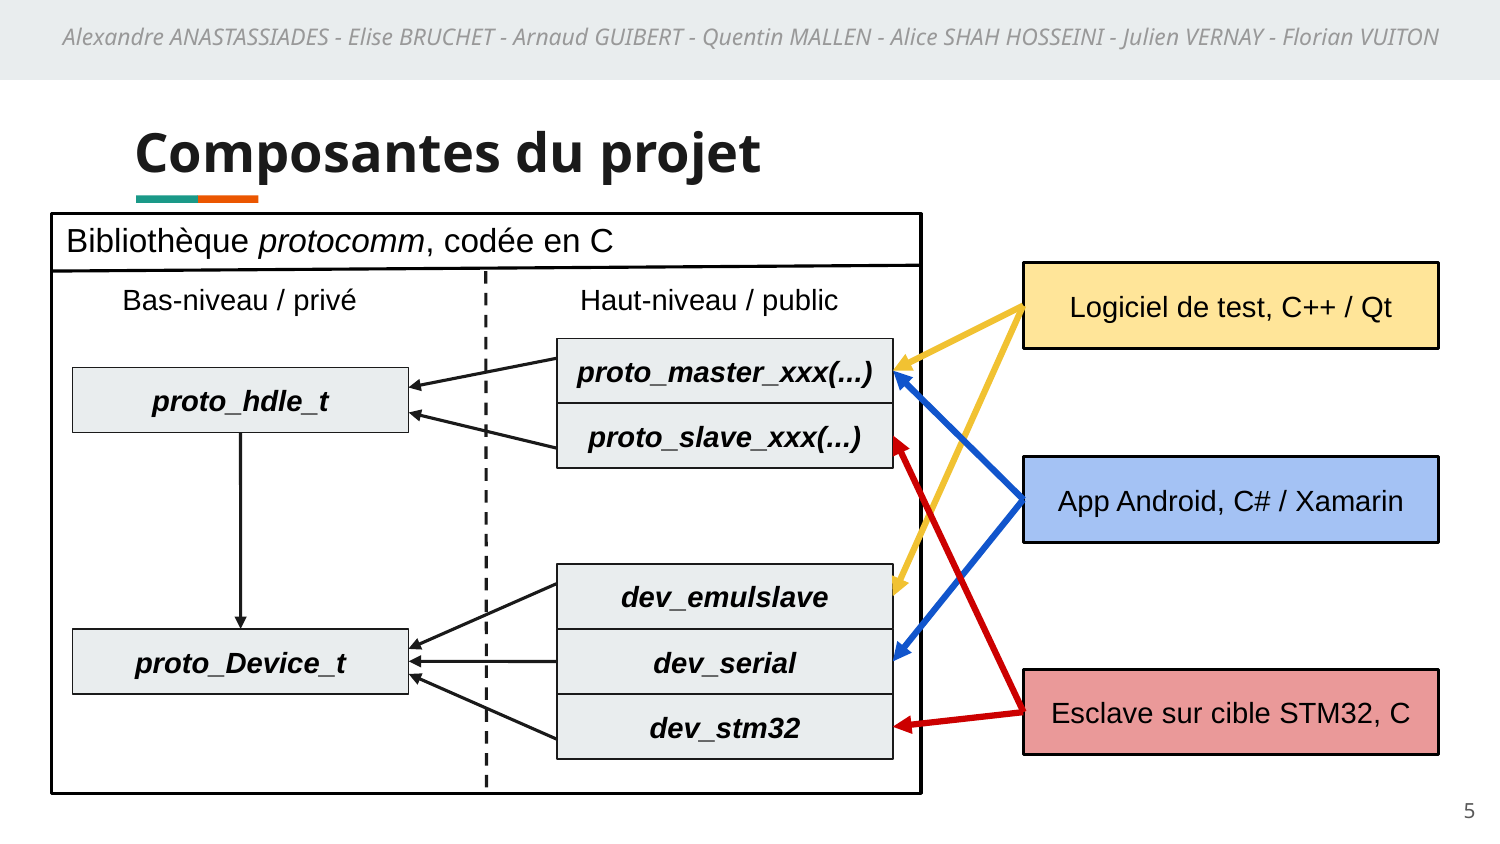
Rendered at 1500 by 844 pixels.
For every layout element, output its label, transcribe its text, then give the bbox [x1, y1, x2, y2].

text_box Logiciel de test, C++ / Qt [1023, 262, 1439, 349]
text_box Bas-niveau / privé [107, 266, 374, 320]
text_box proto_hdle_t [72, 367, 409, 433]
text_box dev_serial [556, 629, 894, 694]
text_box proto_Device_t [72, 629, 409, 694]
text_box Alexandre ANASTASSIADES - Elise BRUCHET - Arnaud GUIBERT - Quentin MALLEN - Alice SHAH HOSSEINI - Julien VERNAY - Florian VUITON [11, 7, 1493, 67]
text_box proto_slave_xxx(...) [556, 403, 894, 469]
text_box Esclave sur cible STM32, C [1023, 669, 1439, 755]
title Composantes du projet [119, 103, 1381, 192]
text_box Haut-niveau / public [565, 266, 864, 320]
text_box dev_stm32 [556, 694, 894, 760]
slide_number <numéro> [1400, 779, 1491, 844]
text_box proto_master_xxx(...) [556, 338, 894, 403]
text_box App Android, C# / Xamarin [1023, 456, 1439, 543]
text_box Bibliothèque protocomm, codée en C [51, 204, 673, 258]
text_box dev_emulslave [556, 563, 894, 629]
